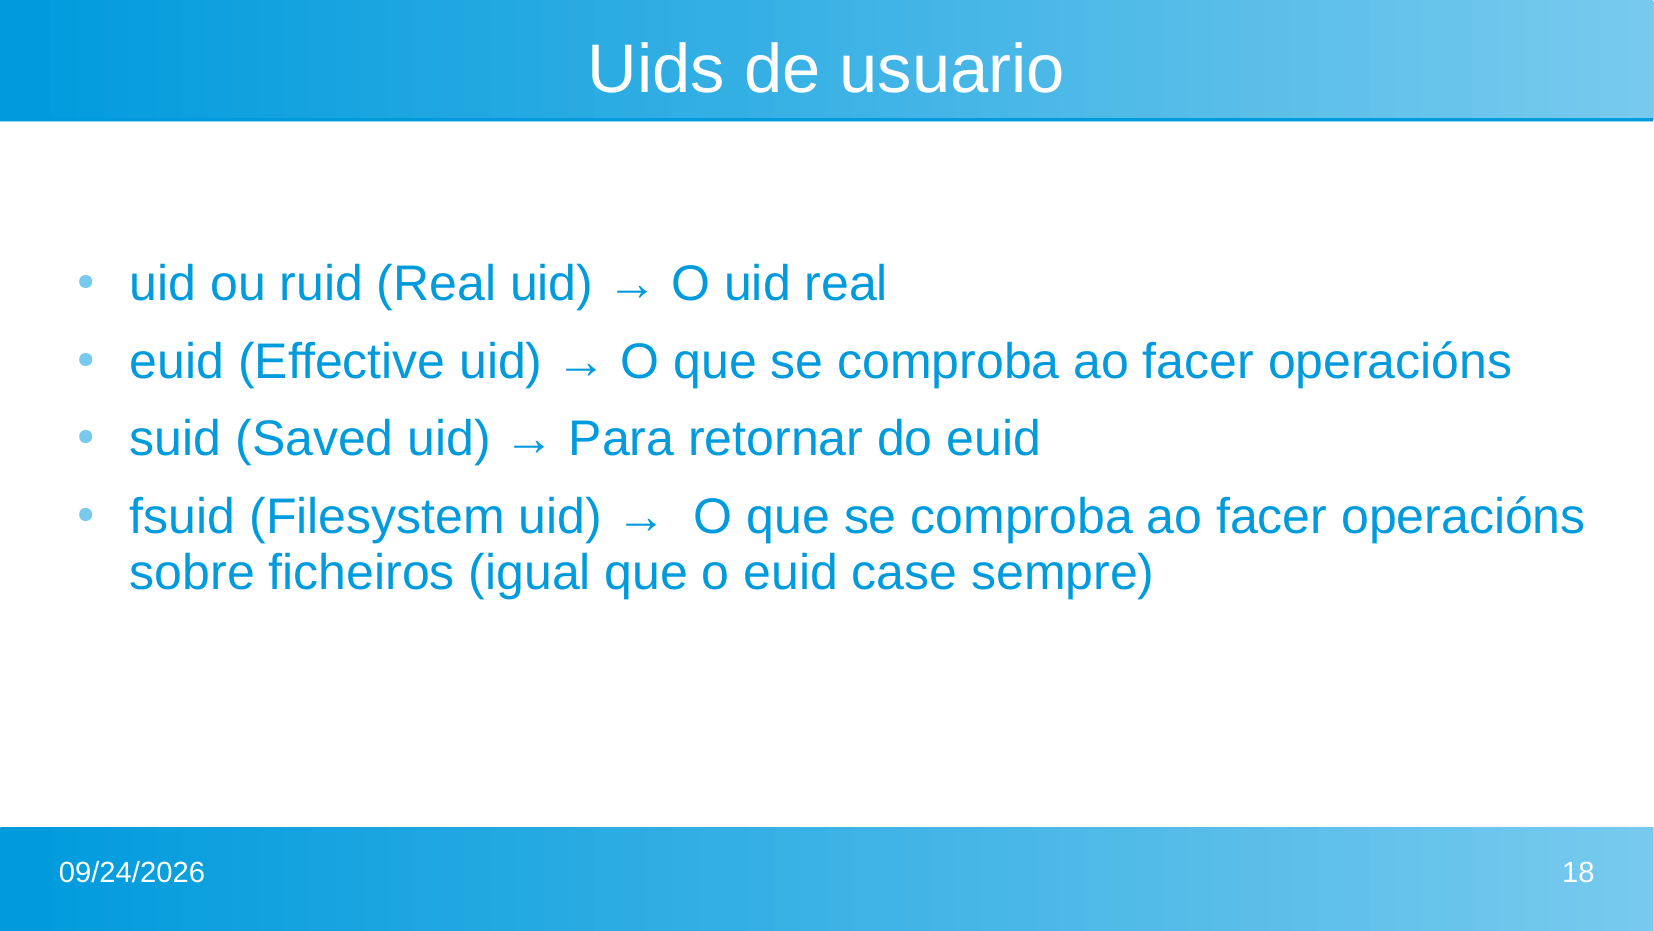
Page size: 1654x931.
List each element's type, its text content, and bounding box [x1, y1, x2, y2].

list uid ou ruid (Real uid) → O uid real euid (Effective uid) → O que se comproba ao facer operacións suid (Saved uid) → Para retornar do euid fsuid (Filesystem uid) → O que se comproba ao facer operacións sobre ficheiros (igual que o euid case sempre) [59, 177, 1595, 768]
title Uids de usuario [59, 29, 1595, 108]
